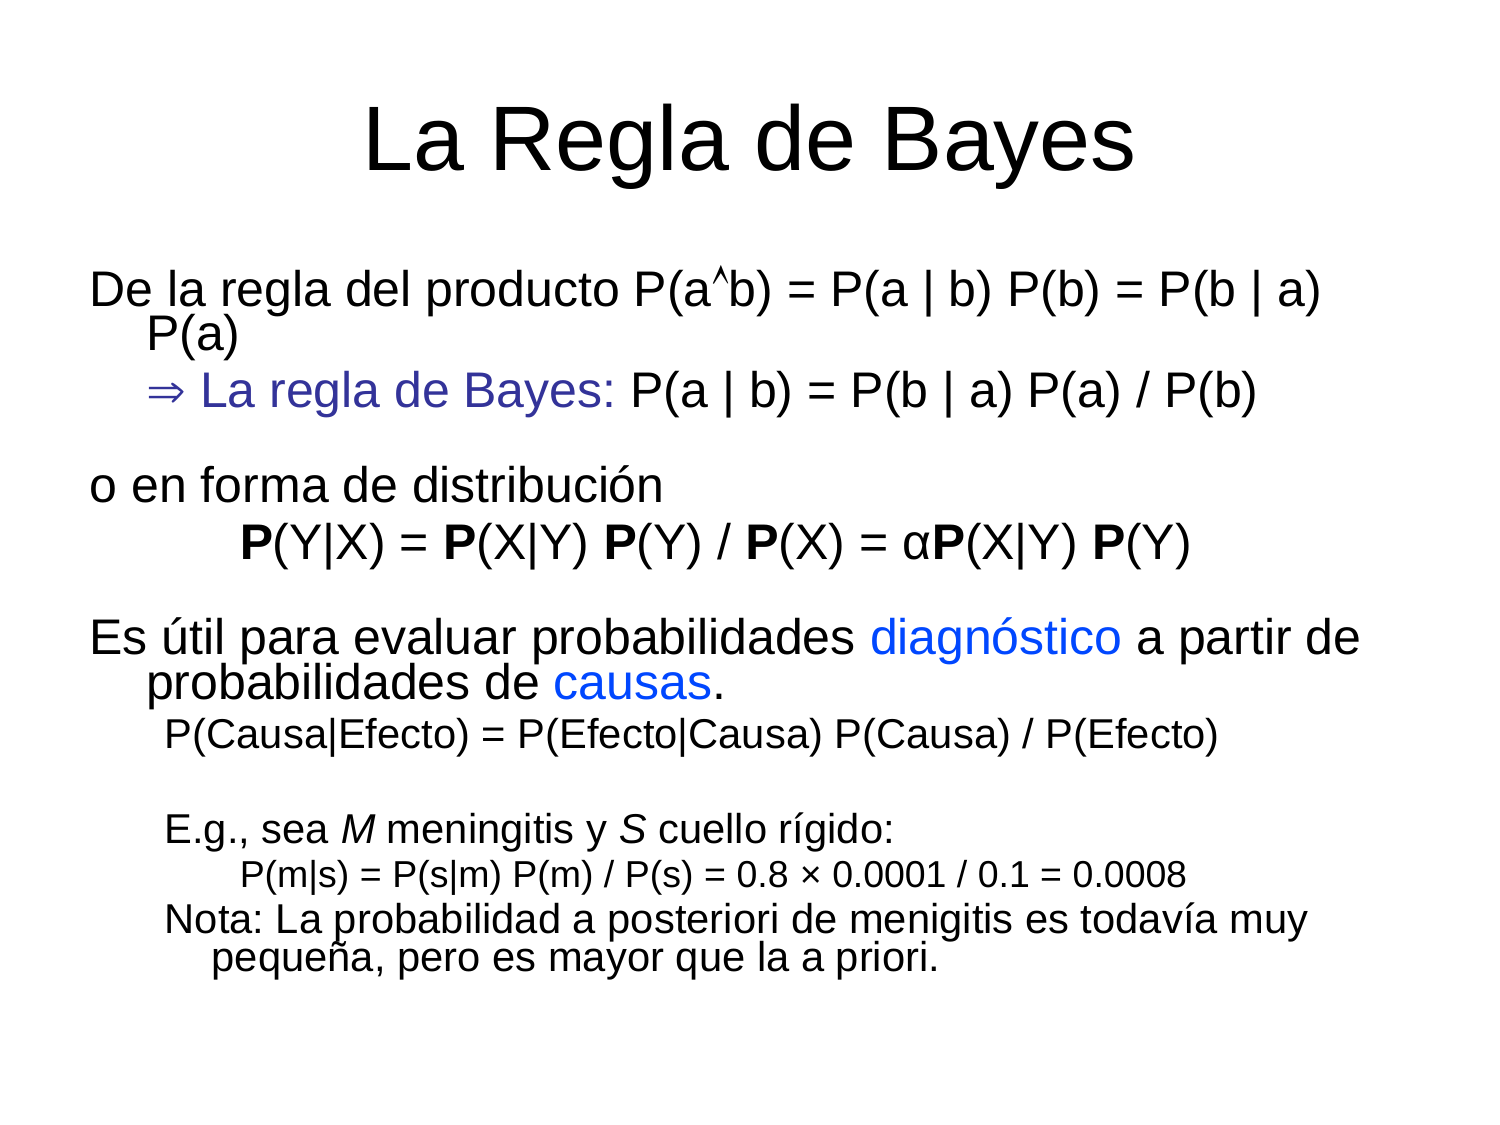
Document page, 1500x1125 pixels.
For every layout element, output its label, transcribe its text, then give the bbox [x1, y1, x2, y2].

title La Regla de Bayes [75, 45, 1426, 233]
list De la regla del producto P(ab) = P(a | b) P(b) = P(b | a) P(a)  La regla de Bayes: P(a | b) = P(b | a) P(a) / P(b) o en forma de distribución P(Y|X) = P(X|Y) P(Y) / P(X) = αP(X|Y) P(Y) Es útil para evaluar probabilidades diagnóstico a partir de probabilidades de causas. P(Causa|Efecto) = P(Efecto|Causa) P(Causa) / P(Efecto) E.g., sea M meningitis y S cuello rígido: P(m|s) = P(s|m) P(m) / P(s) = 0.8 × 0.0001 / 0.1 = 0.0008 Nota: La probabilidad a posteriori de menigitis es todavía muy pequeña, pero es mayor que la a priori. [75, 262, 1426, 1036]
